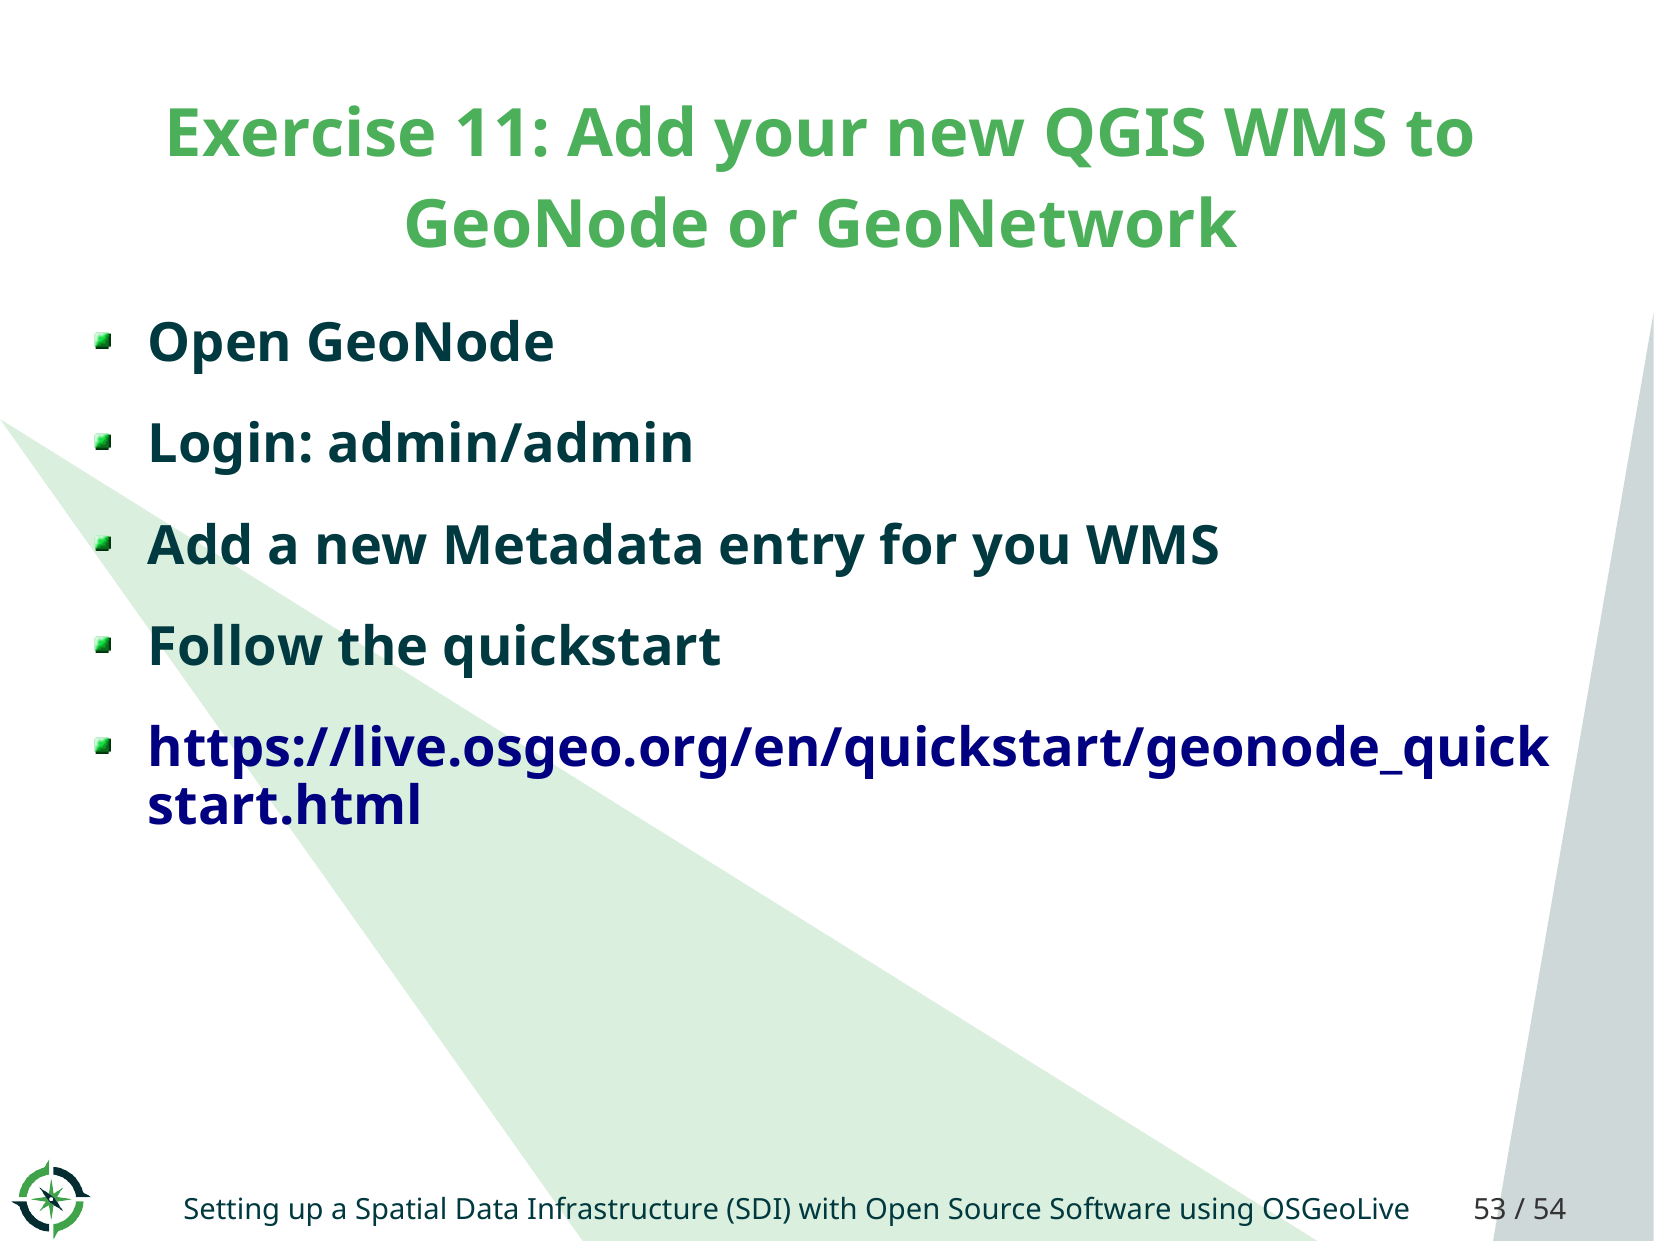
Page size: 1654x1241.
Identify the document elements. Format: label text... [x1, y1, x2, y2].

list Open GeoNode Login: admin/admin Add a new Metadata entry for you WMS Follow the quickstart https://live.osgeo.org/en/quickstart/geonode_quickstart.html [76, 303, 1565, 1123]
picture [10, 1158, 92, 1240]
title Exercise 11: Add your new QGIS WMS to GeoNode or GeoNetwork [76, 88, 1565, 265]
